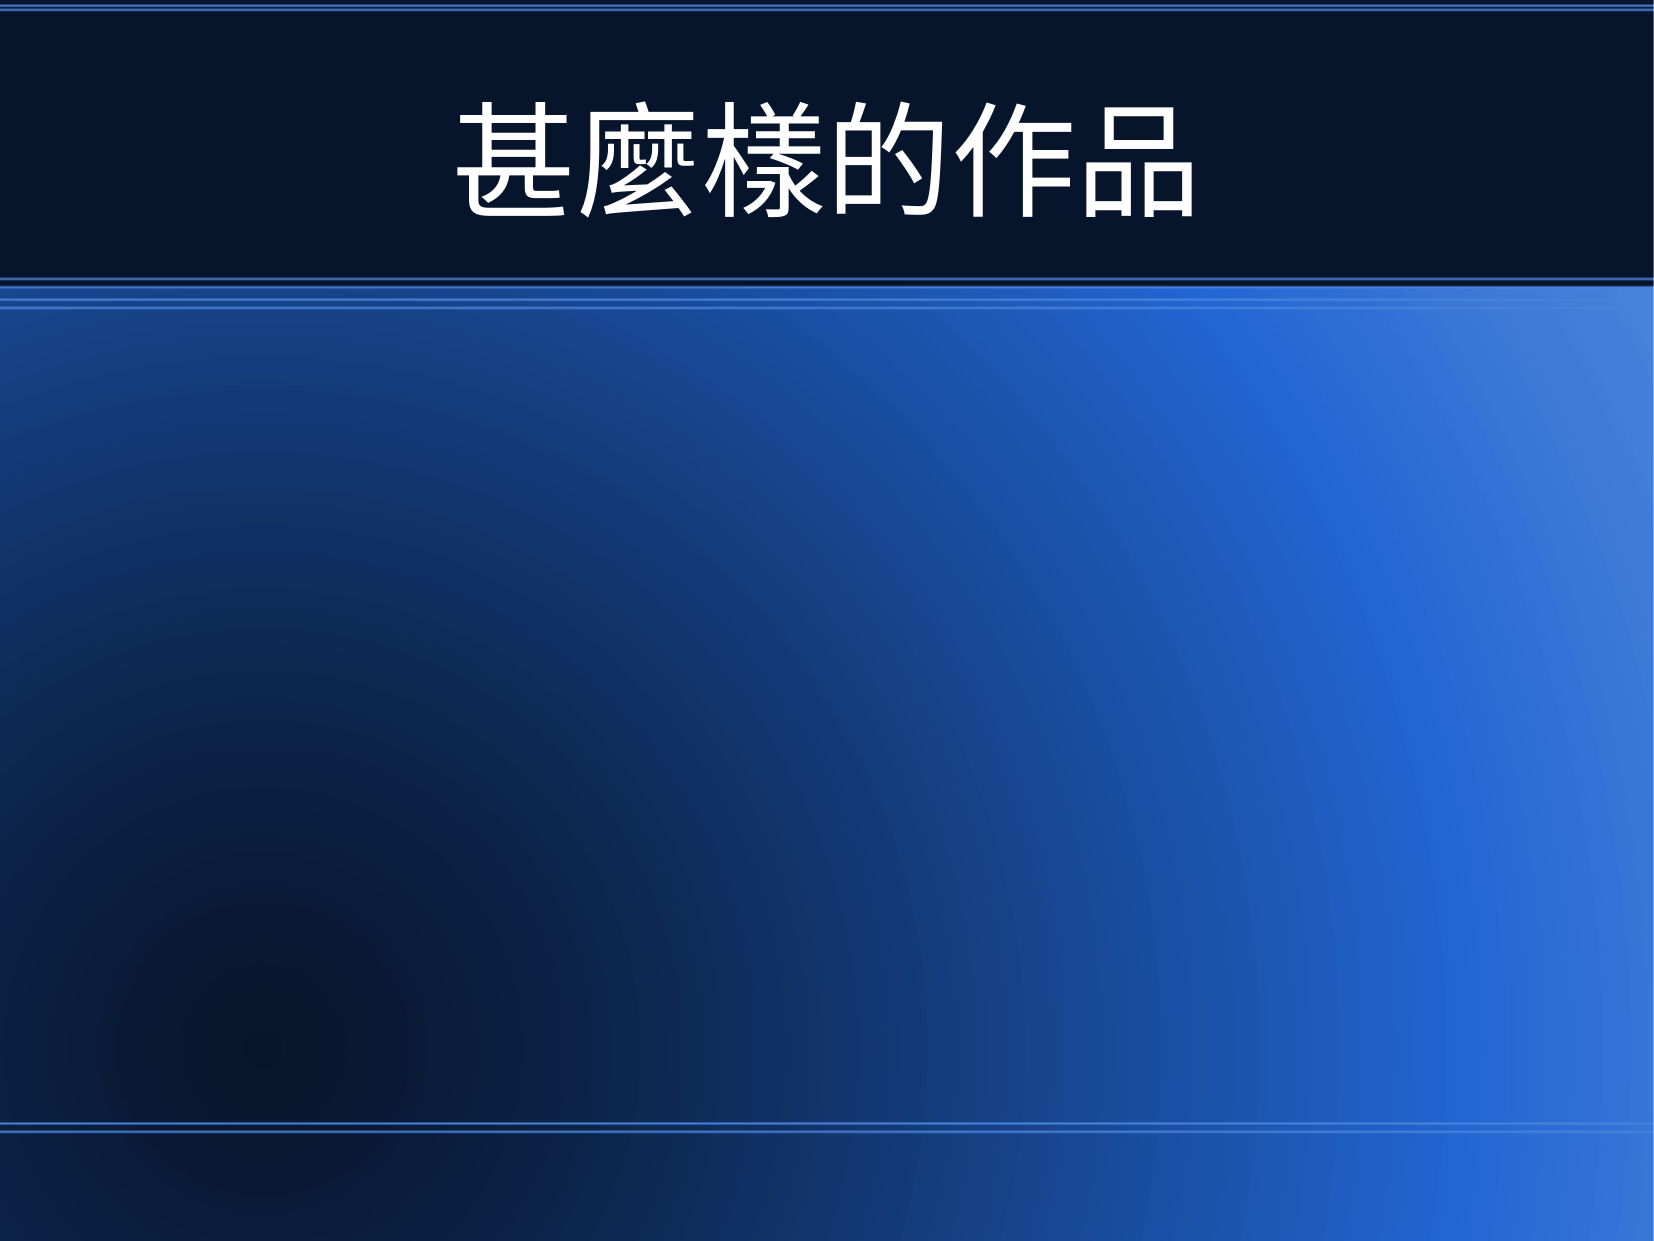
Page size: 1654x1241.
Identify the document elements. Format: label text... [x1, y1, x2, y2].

picture [0, 0, 1654, 1241]
title 甚麼樣的作品 [82, 49, 1571, 257]
